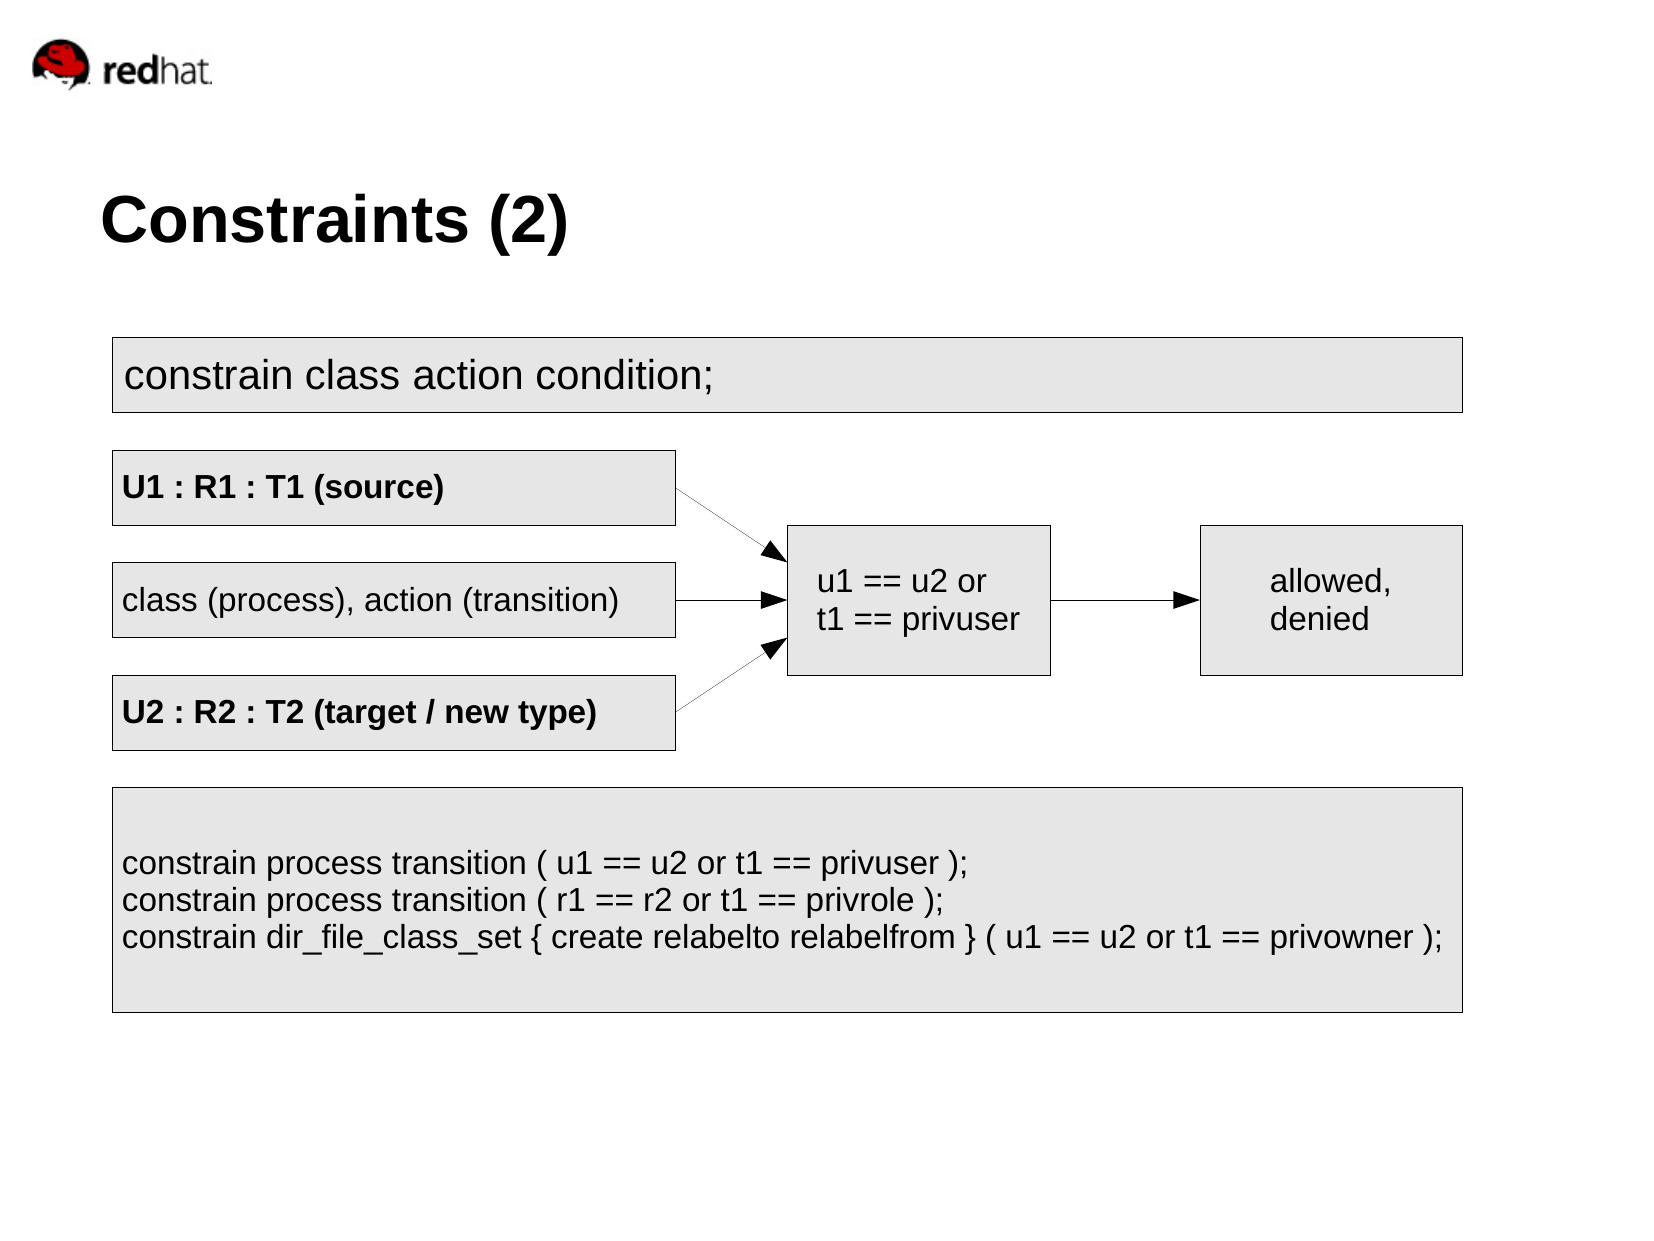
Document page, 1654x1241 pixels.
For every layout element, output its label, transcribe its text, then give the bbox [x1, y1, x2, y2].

text_box U1 : R1 : T1 (source) [112, 450, 676, 526]
text_box class (process), action (transition) [112, 562, 676, 638]
text_box u1 == u2 or t1 == privuser [787, 525, 1051, 676]
text_box allowed, denied [1200, 525, 1463, 676]
title Constraints (2) [100, 164, 1506, 275]
text_box U2 : R2 : T2 (target / new type) [112, 675, 676, 751]
text_box constrain process transition ( u1 == u2 or t1 == privuser ); constrain process transition ( r1 == r2 or t1 == privrole ); constrain dir_file_class_set { create relabelto relabelfrom } ( u1 == u2 or t1 == privowner ); [112, 787, 1463, 1013]
picture [31, 37, 212, 98]
text_box constrain class action condition; [112, 337, 1463, 413]
